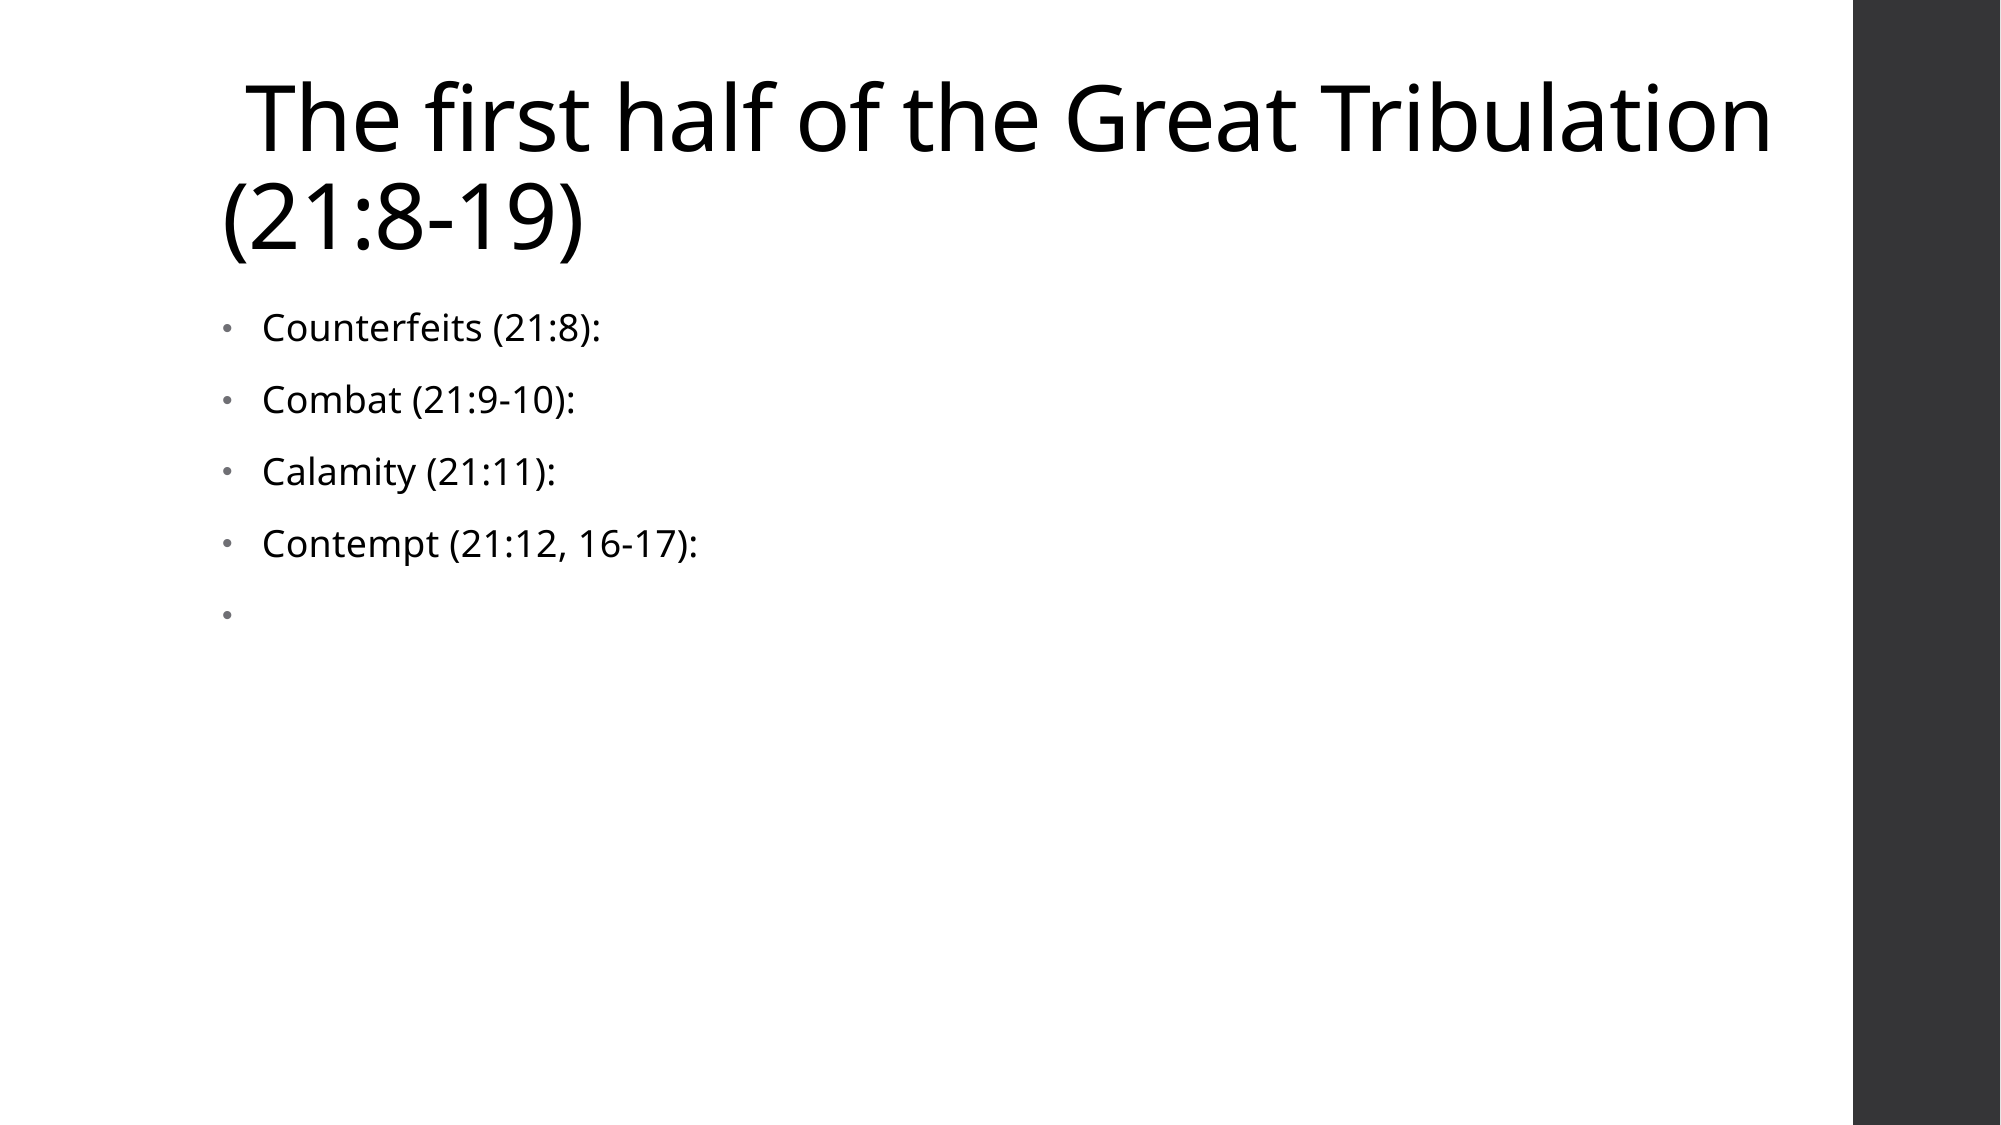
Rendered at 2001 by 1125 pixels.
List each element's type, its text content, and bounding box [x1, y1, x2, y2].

list Counterfeits (21:8): Combat (21:9-10): Calamity (21:11): Contempt (21:12, 16-17): [206, 299, 1617, 1014]
title The first half of the Great Tribulation (21:8-19) [206, 60, 1797, 278]
